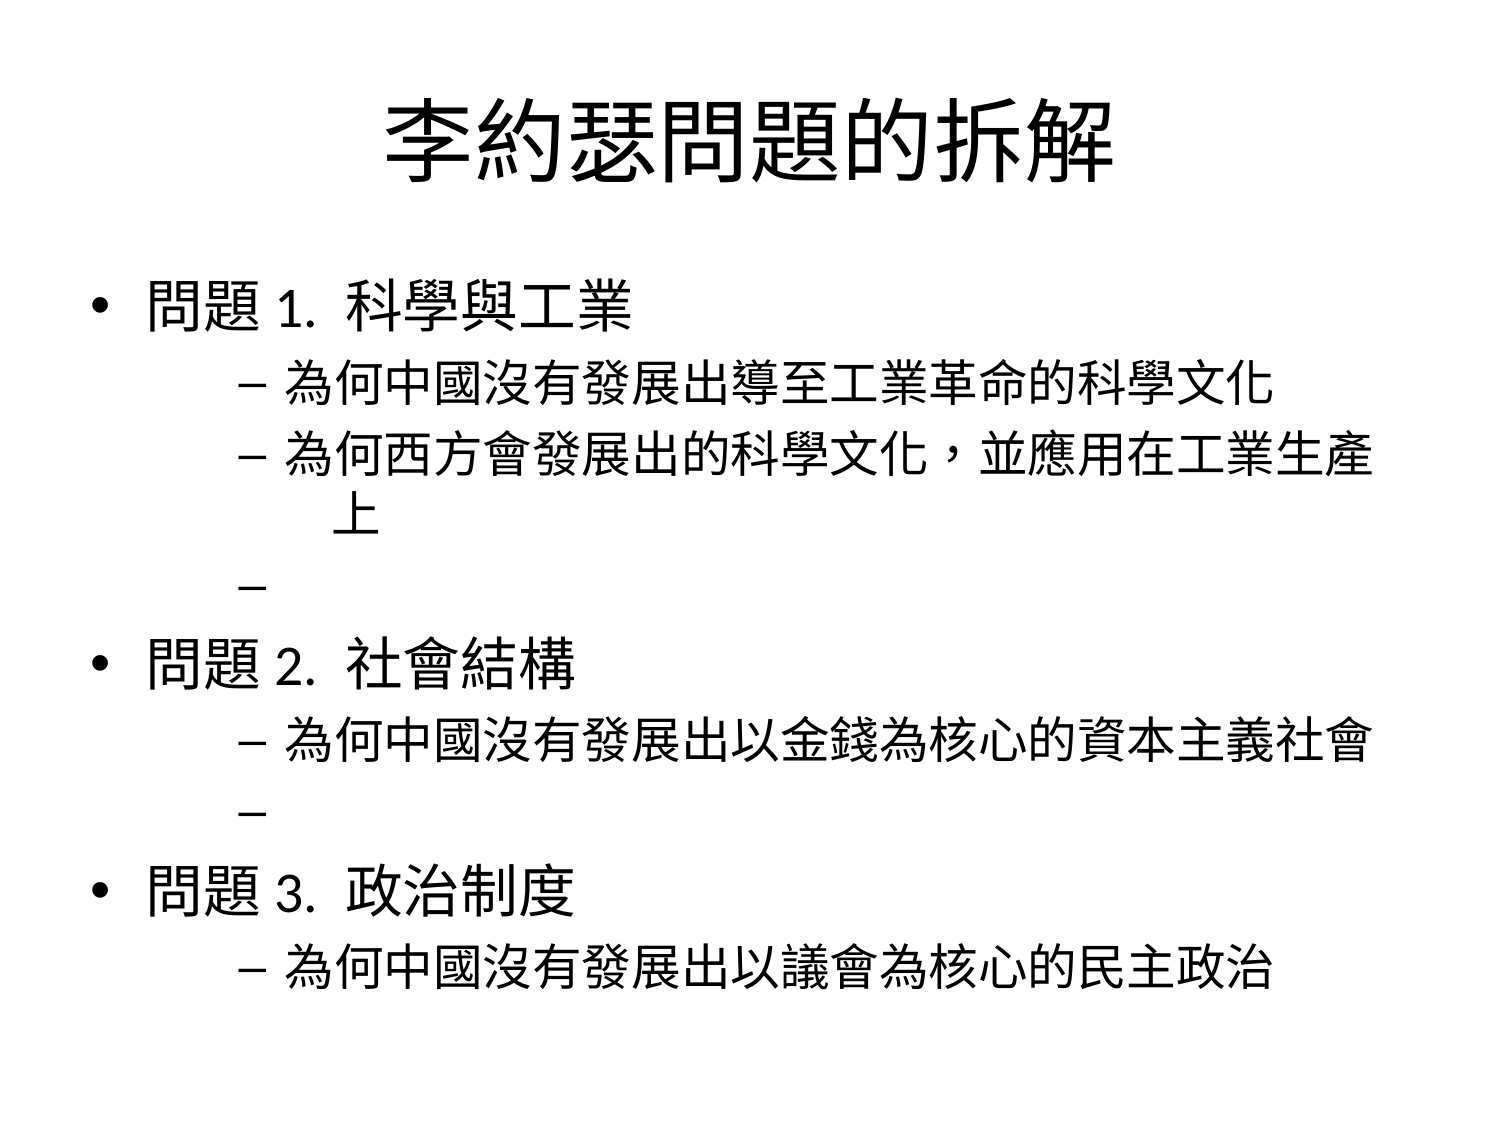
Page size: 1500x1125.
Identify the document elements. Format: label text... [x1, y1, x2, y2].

list 問題1. 科學與工業 為何中國沒有發展出導至工業革命的科學文化 為何西方會發展出的科學文化，並應用在工業生產上 問題2. 社會結構 為何中國沒有發展出以金錢為核心的資本主義社會 問題3. 政治制度 為何中國沒有發展出以議會為核心的民主政治 [75, 262, 1426, 1005]
title 李約瑟問題的拆解 [75, 45, 1426, 233]
